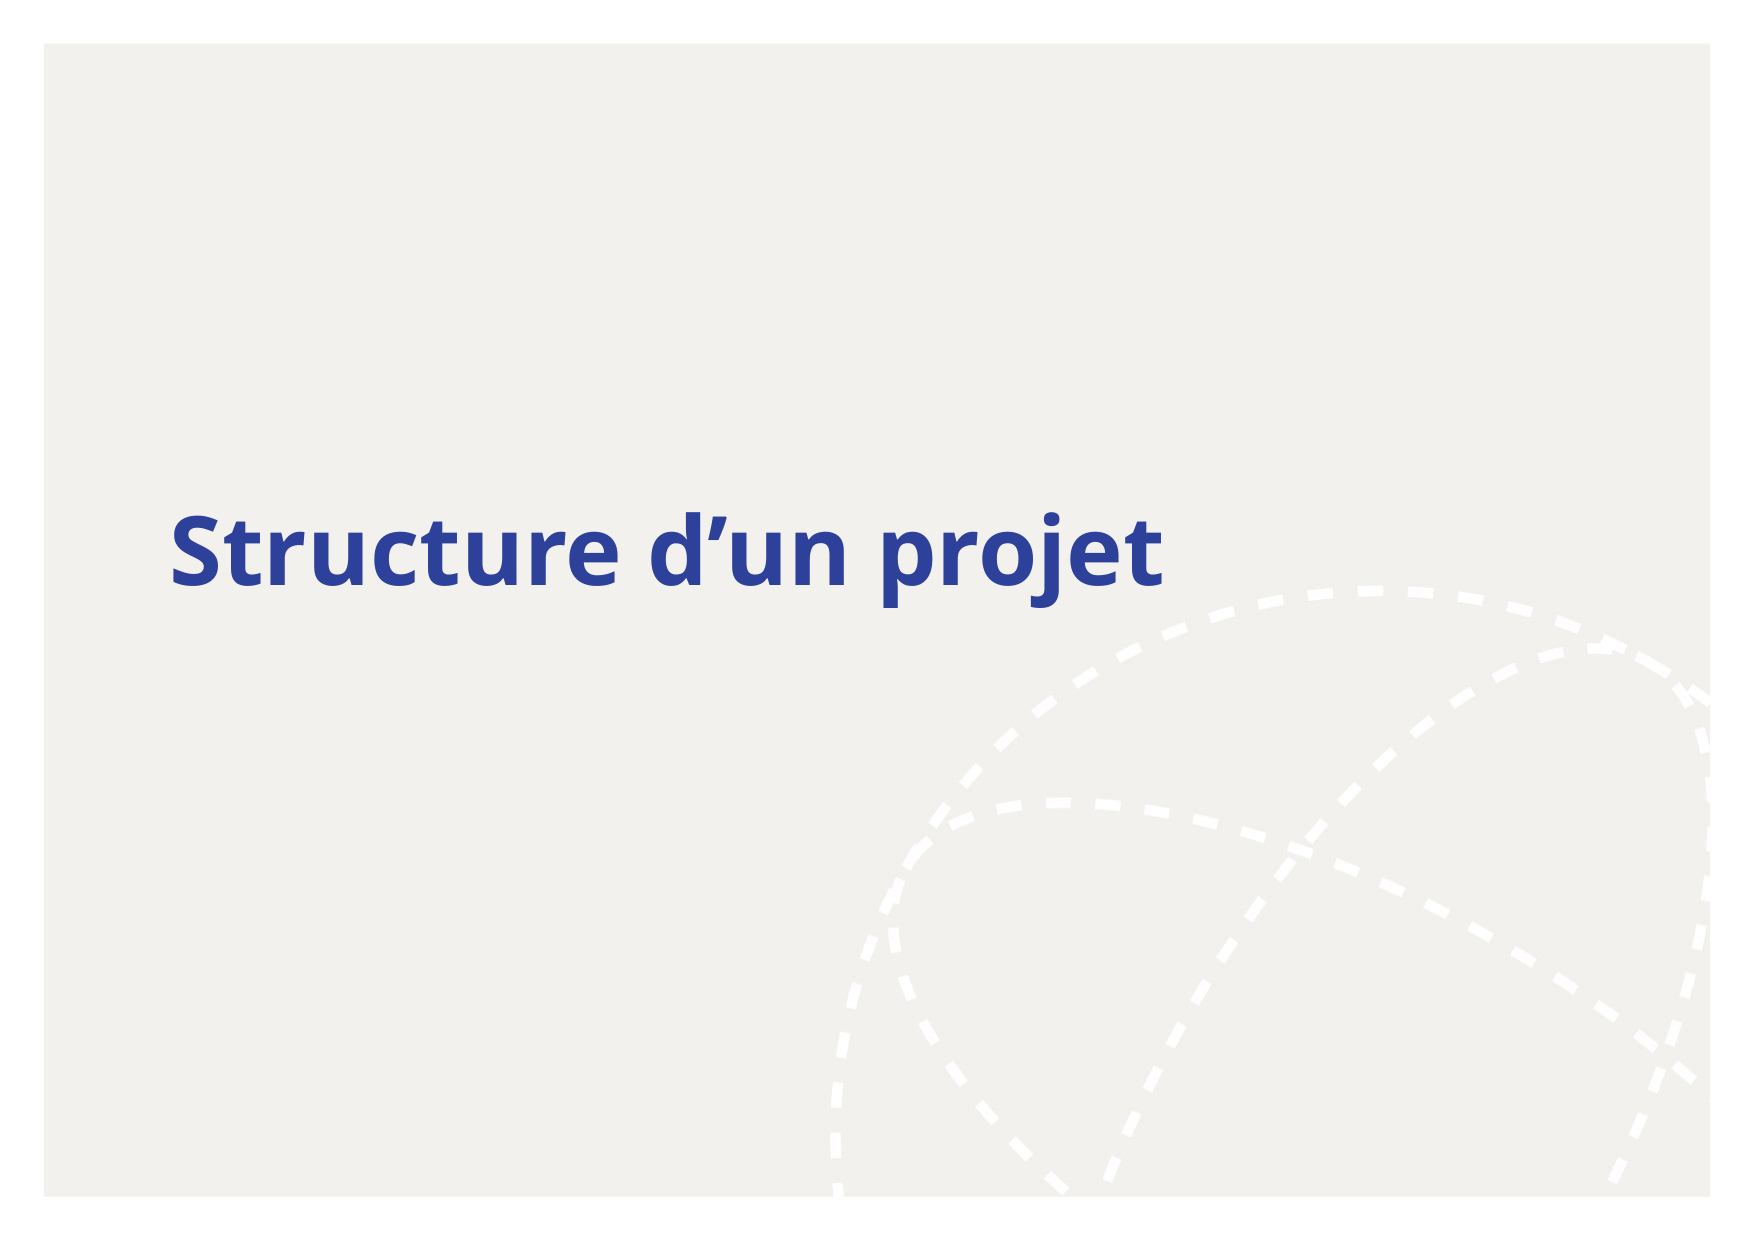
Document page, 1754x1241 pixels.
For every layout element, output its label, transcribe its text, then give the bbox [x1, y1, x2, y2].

picture [0, 0, 1754, 1241]
text_box Structure d’un projet [152, 421, 1642, 667]
